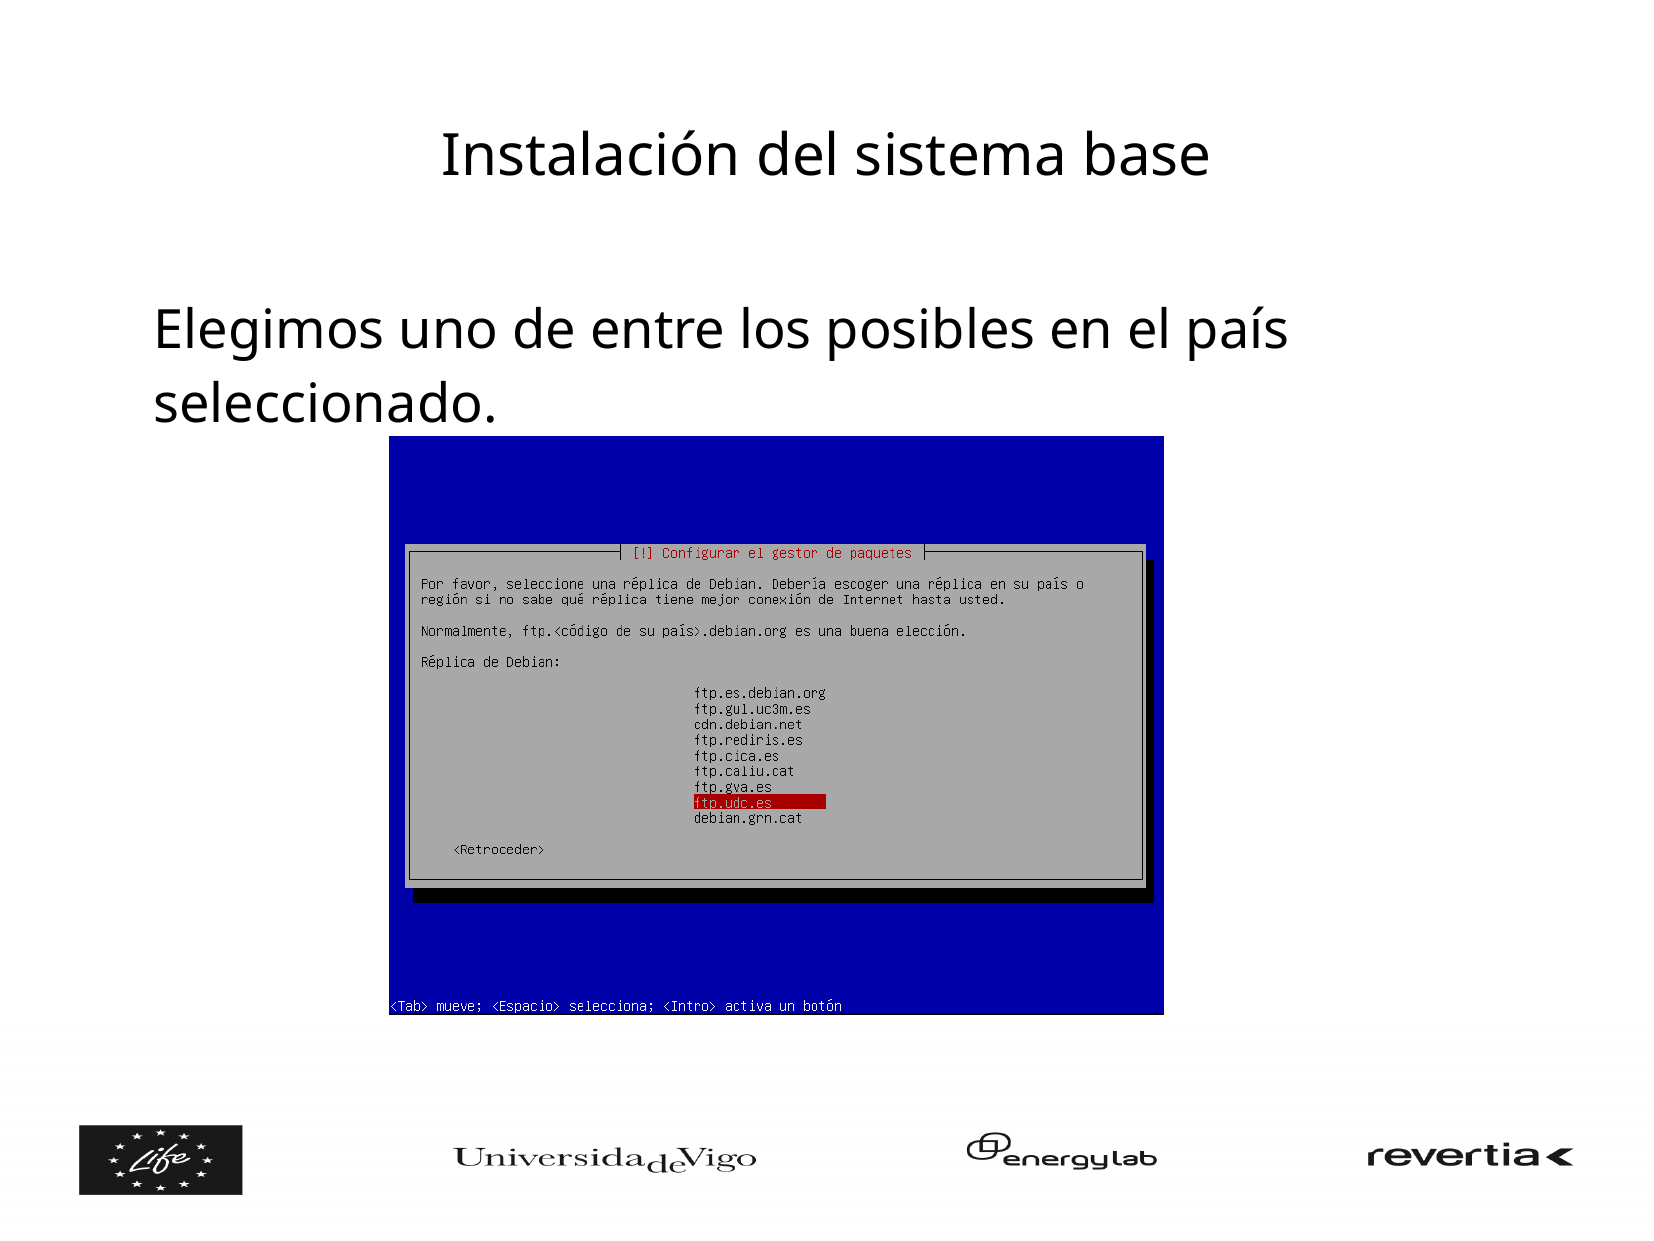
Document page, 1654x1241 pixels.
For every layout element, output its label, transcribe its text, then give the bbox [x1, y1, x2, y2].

list Elegimos uno de entre los posibles en el país seleccionado. [82, 290, 1571, 1010]
picture [0, 436, 1654, 1241]
title Instalación del sistema base [82, 49, 1571, 257]
